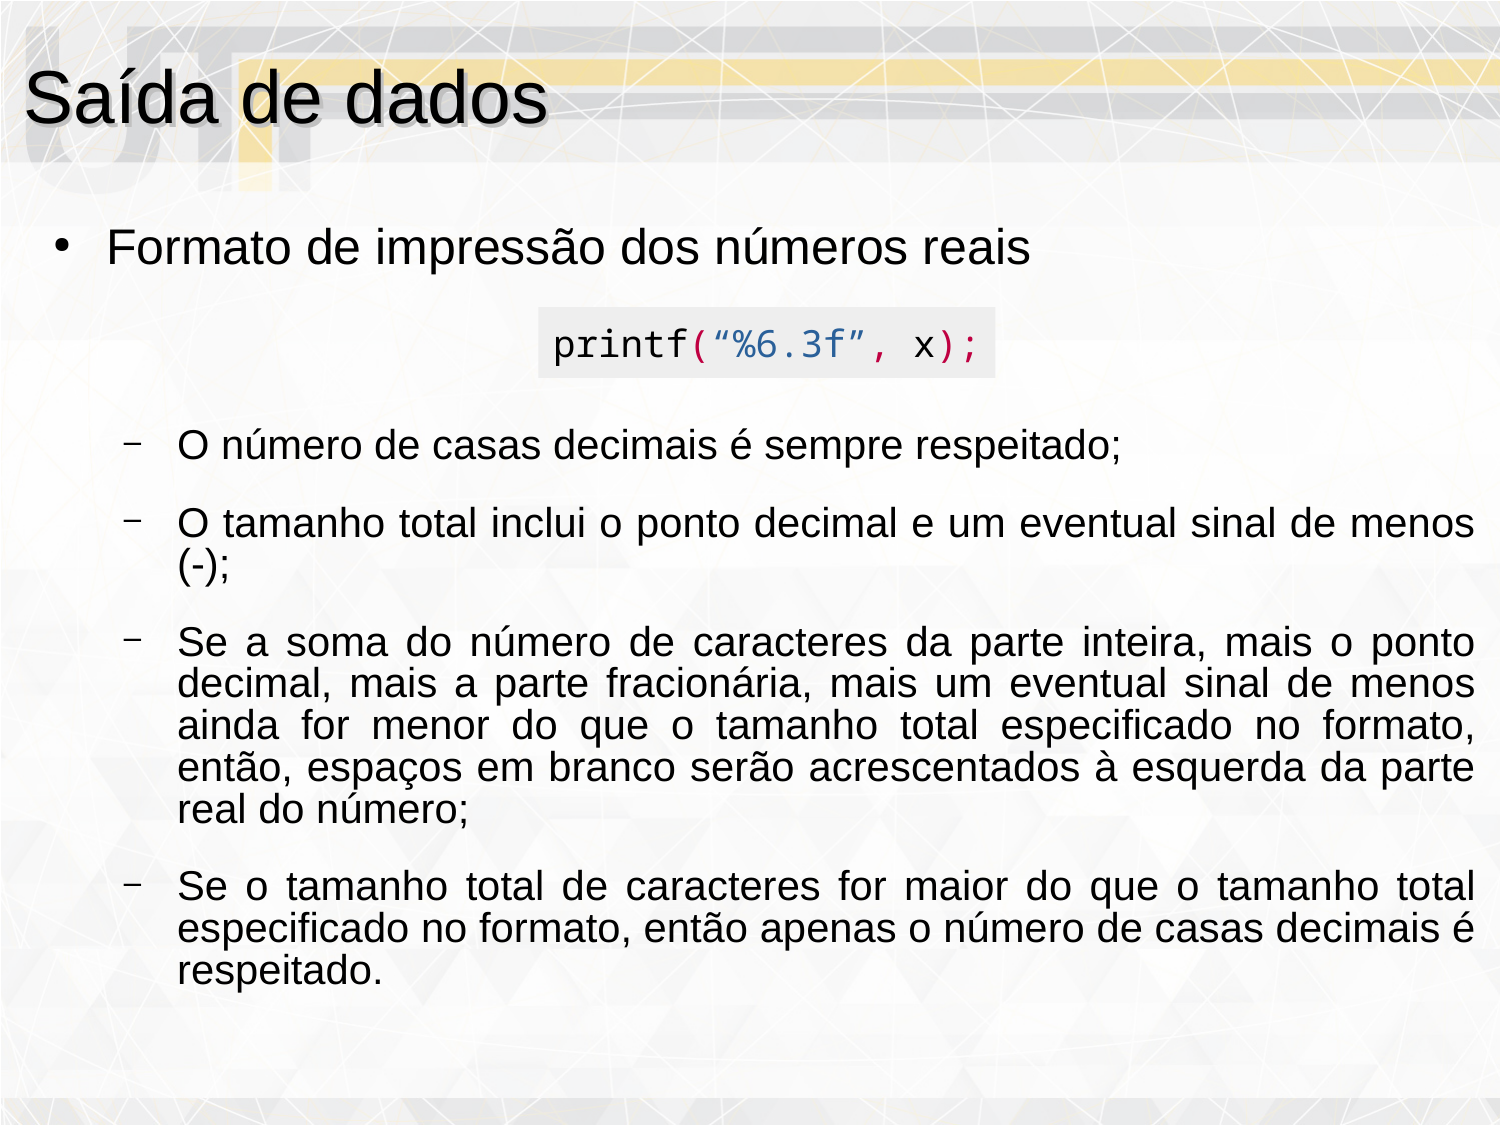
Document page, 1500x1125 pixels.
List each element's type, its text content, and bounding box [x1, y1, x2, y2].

title Saída de dados [23, 18, 1489, 178]
text_box printf(“%6.3f”, x); [538, 307, 962, 378]
list Formato de impressão dos números reais O número de casas decimais é sempre respeitado; O tamanho total inclui o ponto decimal e um eventual sinal de menos (-); Se a soma do número de caracteres da parte inteira, mais o ponto decimal, mais a parte fracionária, mais um eventual sinal de menos ainda for menor do que o tamanho total especificado no formato, então, espaços em branco serão acrescentados à esquerda da parte real do número; Se o tamanho total de caracteres for maior do que o tamanho total especificado no formato, então apenas o número de casas decimais é respeitado. [35, 224, 1477, 1087]
